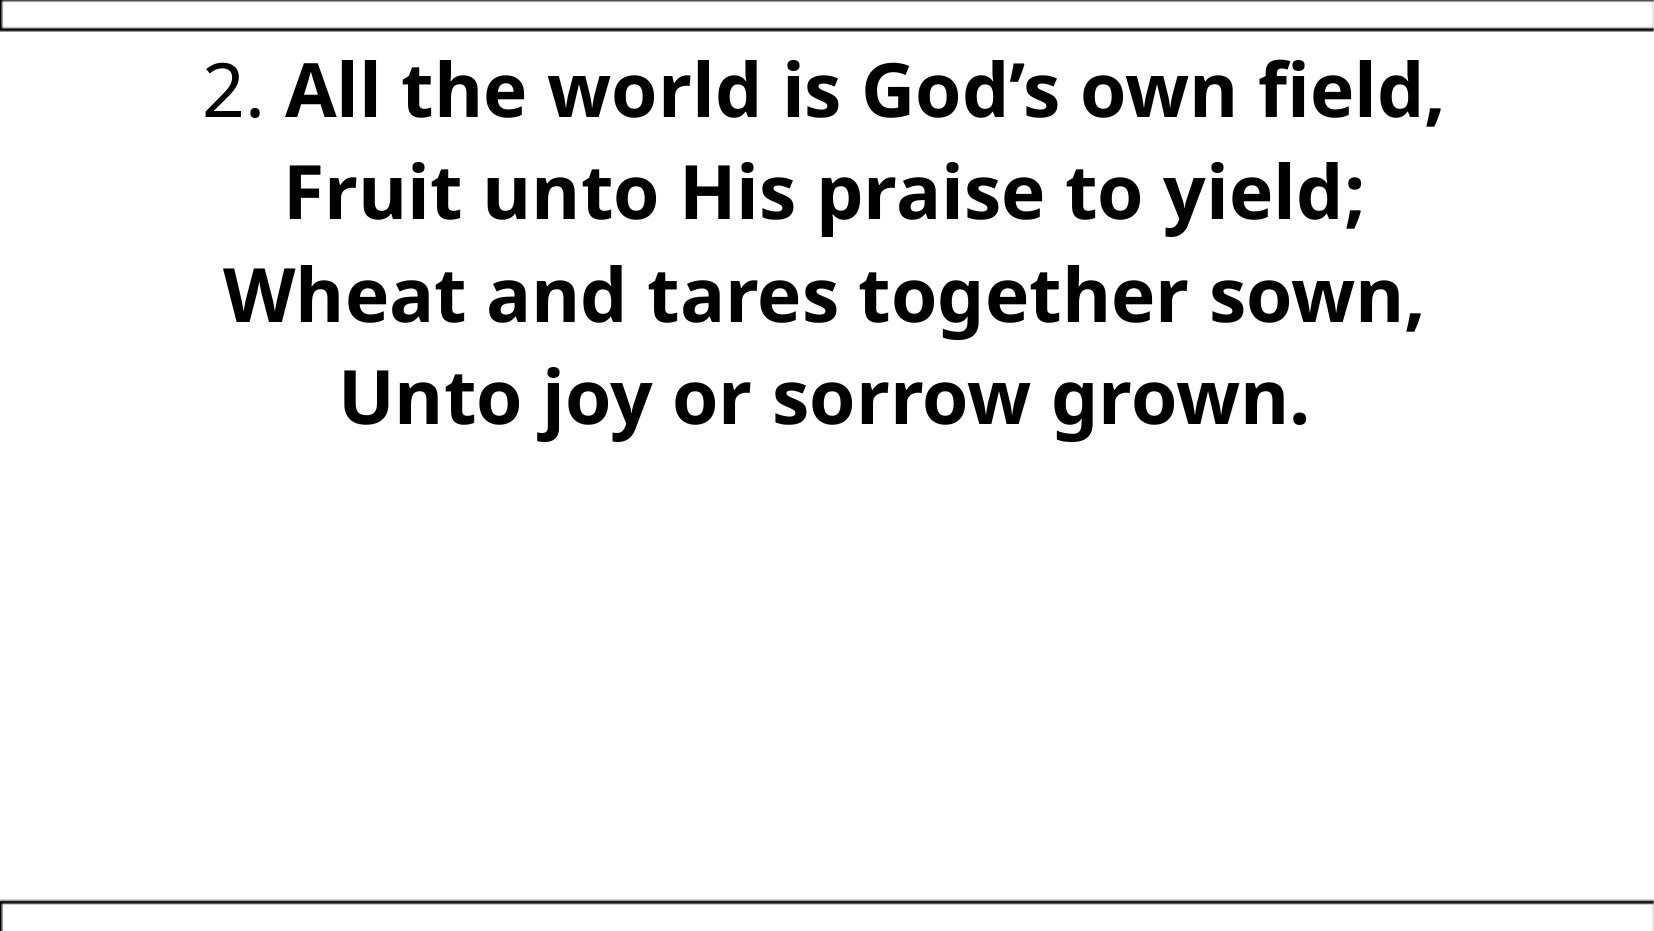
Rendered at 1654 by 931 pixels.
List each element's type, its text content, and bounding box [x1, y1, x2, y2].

text_box 2. All the world is God’s own field, Fruit unto His praise to yield; Wheat and tares together sown, Unto joy or sorrow grown. [105, 30, 1546, 445]
picture [0, 0, 1654, 931]
